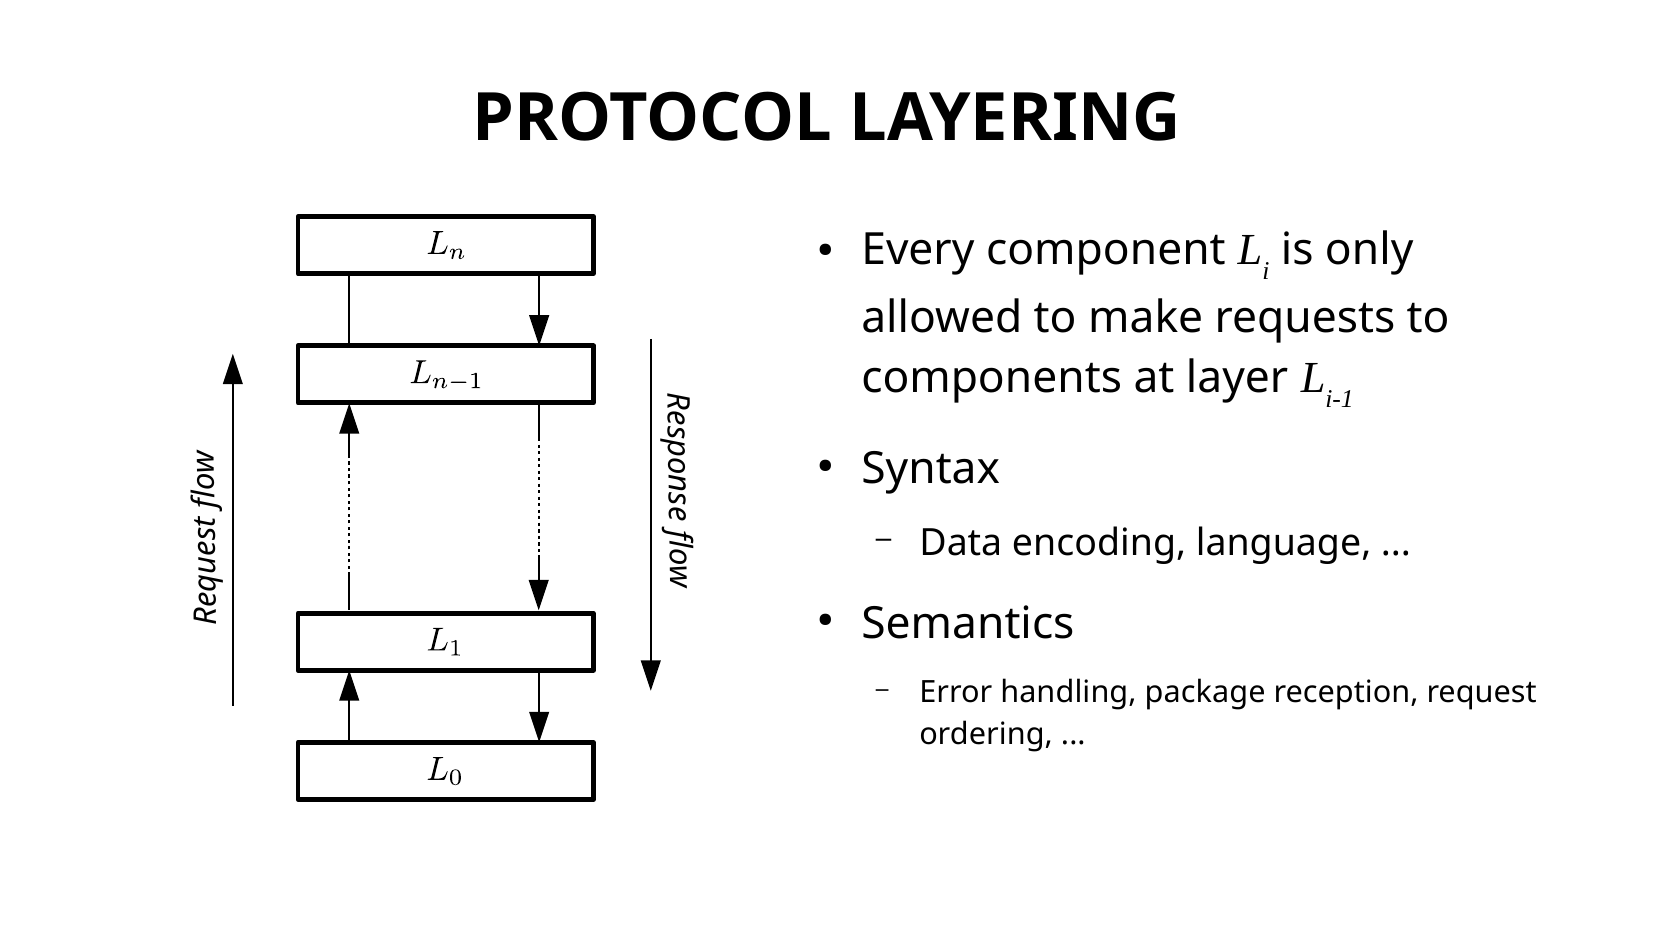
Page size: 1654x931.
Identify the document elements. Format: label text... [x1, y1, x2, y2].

text_box [426, 627, 463, 656]
text_box [426, 231, 466, 260]
text_box [409, 360, 483, 391]
text_box Response flow [617, 377, 712, 642]
title PROTOCOL LAYERING [82, 36, 1571, 193]
text_box [426, 757, 463, 786]
list Every component Li is only allowed to make requests to components at layer Li-1 Syntax Data encoding, language, ... Semantics Error handling, package reception, request ordering, ... [803, 217, 1572, 757]
text_box Request flow [171, 403, 230, 641]
